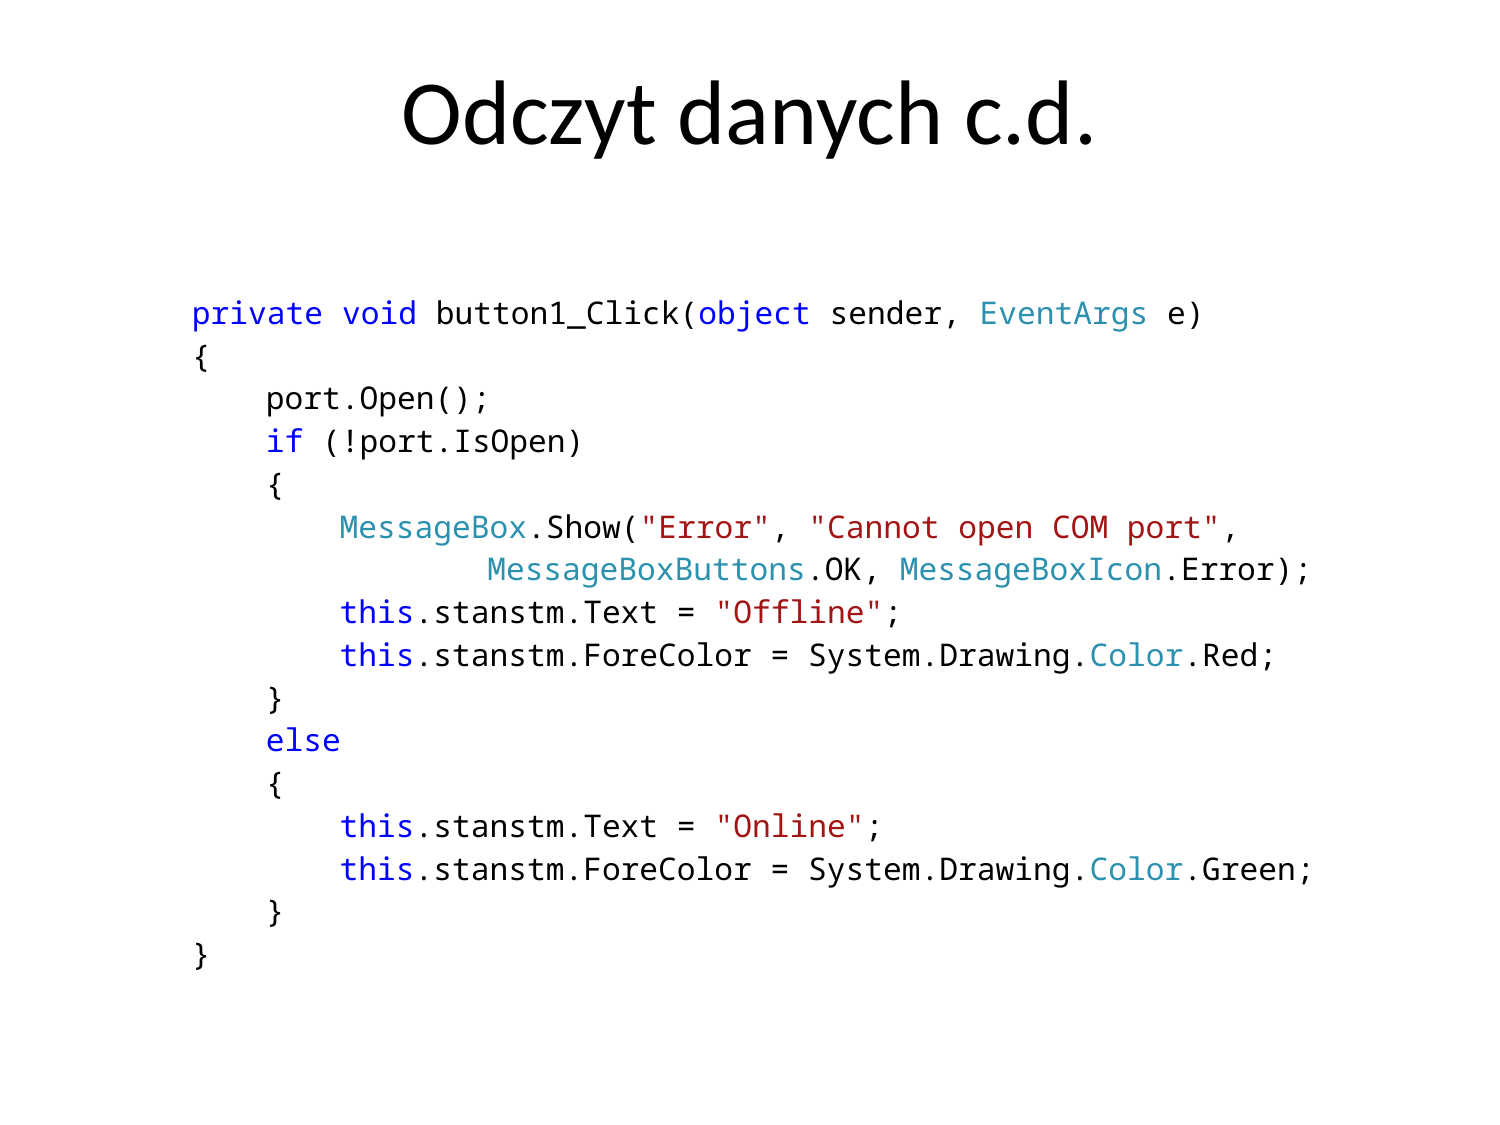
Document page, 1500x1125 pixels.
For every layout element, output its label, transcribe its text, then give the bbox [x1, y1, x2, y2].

text_box private void button1_Click(object sender, EventArgs e) { port.Open(); if (!port.IsOpen) { MessageBox.Show("Error", "Cannot open COM port", MessageBoxButtons.OK, MessageBoxIcon.Error); this.stanstm.Text = "Offline"; this.stanstm.ForeColor = System.Drawing.Color.Red; } else { this.stanstm.Text = "Online"; this.stanstm.ForeColor = System.Drawing.Color.Green; } } [177, 283, 1500, 1125]
title Odczyt danych c.d. [75, 45, 1425, 233]
